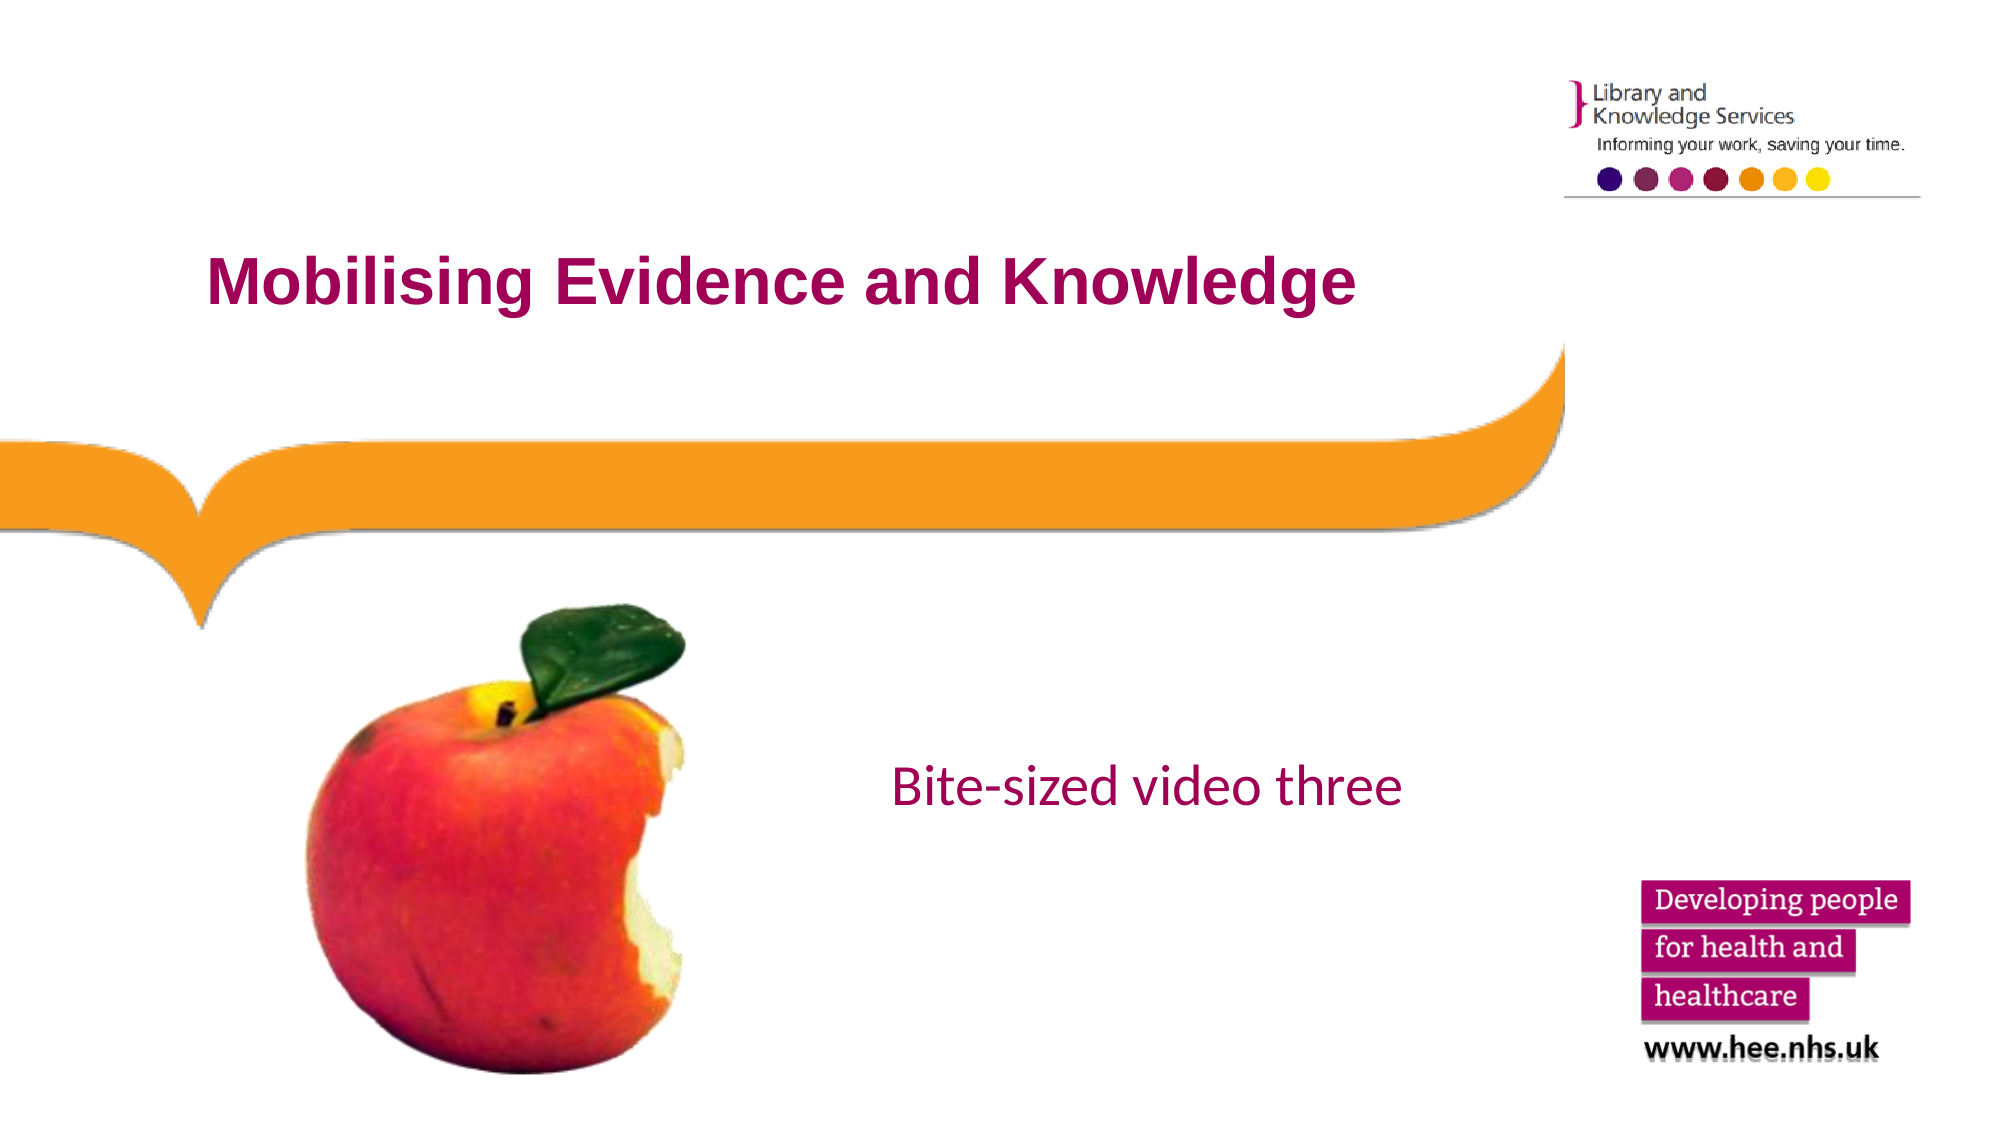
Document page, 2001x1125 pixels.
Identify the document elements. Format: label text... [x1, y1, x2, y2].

picture [1627, 866, 1923, 1071]
picture [1564, 76, 1923, 196]
title Mobilising Evidence and Knowledge [32, 69, 1533, 335]
text_box Bite-sized video three [876, 739, 1490, 826]
picture [0, 335, 1565, 1112]
